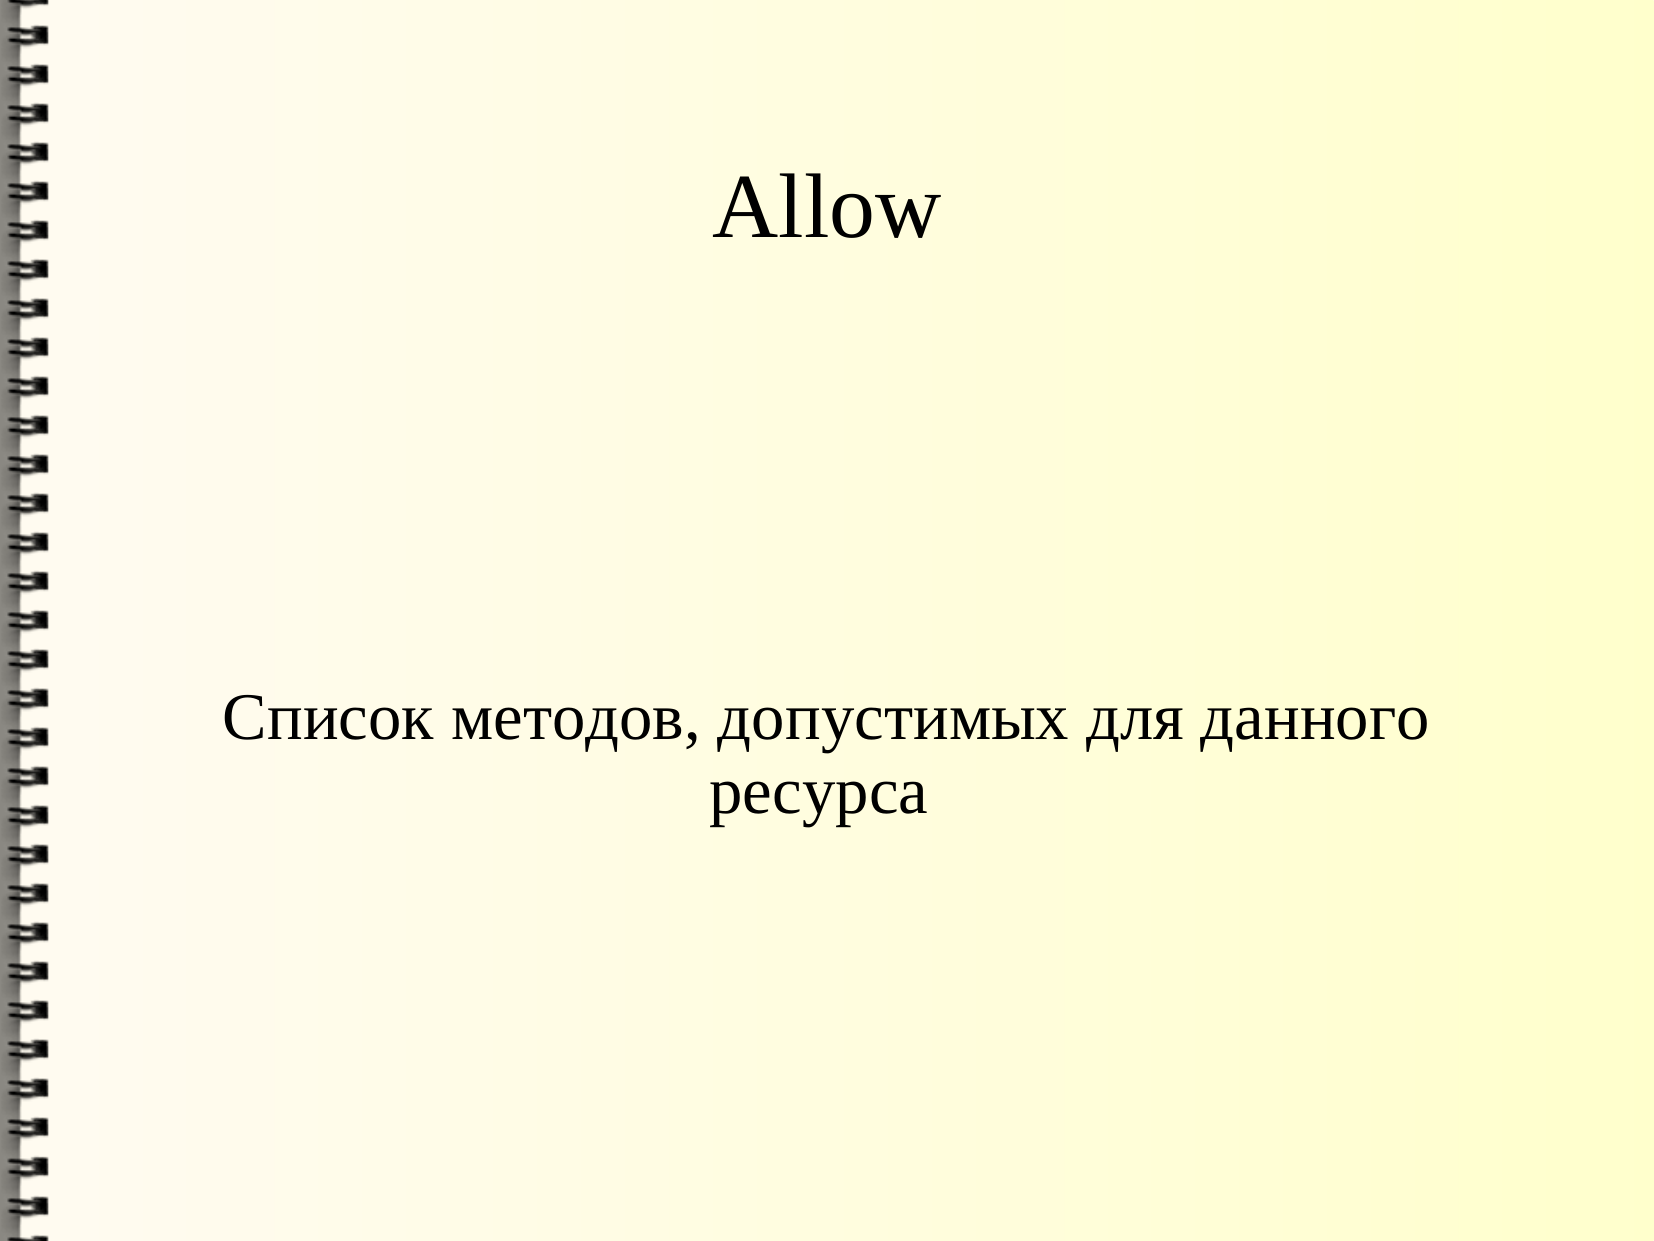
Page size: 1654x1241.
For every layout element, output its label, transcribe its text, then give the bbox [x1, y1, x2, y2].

subtitle Список методов, допустимых для данного ресурса [121, 344, 1534, 1164]
picture [0, 0, 1654, 1241]
title Allow [121, 102, 1534, 311]
